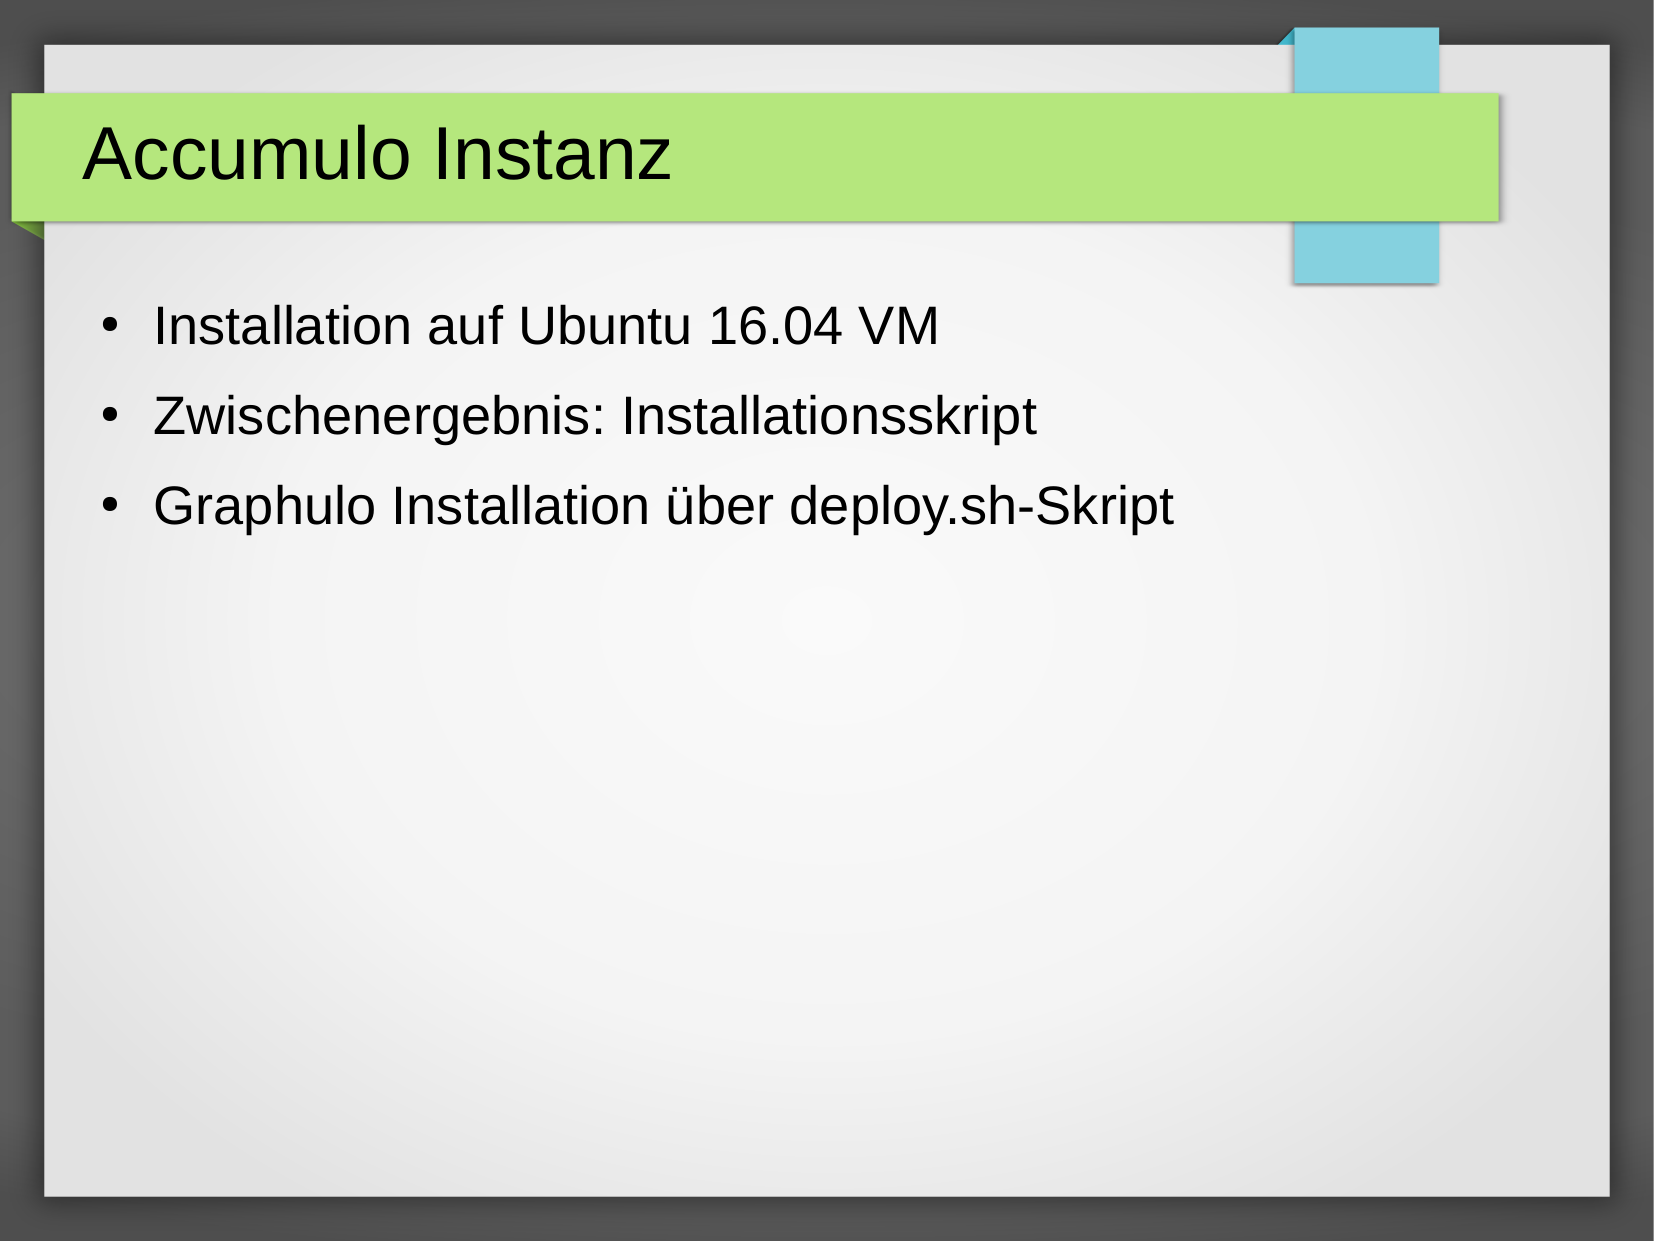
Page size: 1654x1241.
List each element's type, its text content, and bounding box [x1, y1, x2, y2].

picture [0, 0, 1654, 1241]
title Accumulo Instanz [82, 94, 1264, 213]
list Installation auf Ubuntu 16.04 VM Zwischenergebnis: Installationsskript Graphulo Installation über deploy.sh-Skript [82, 295, 1571, 1015]
